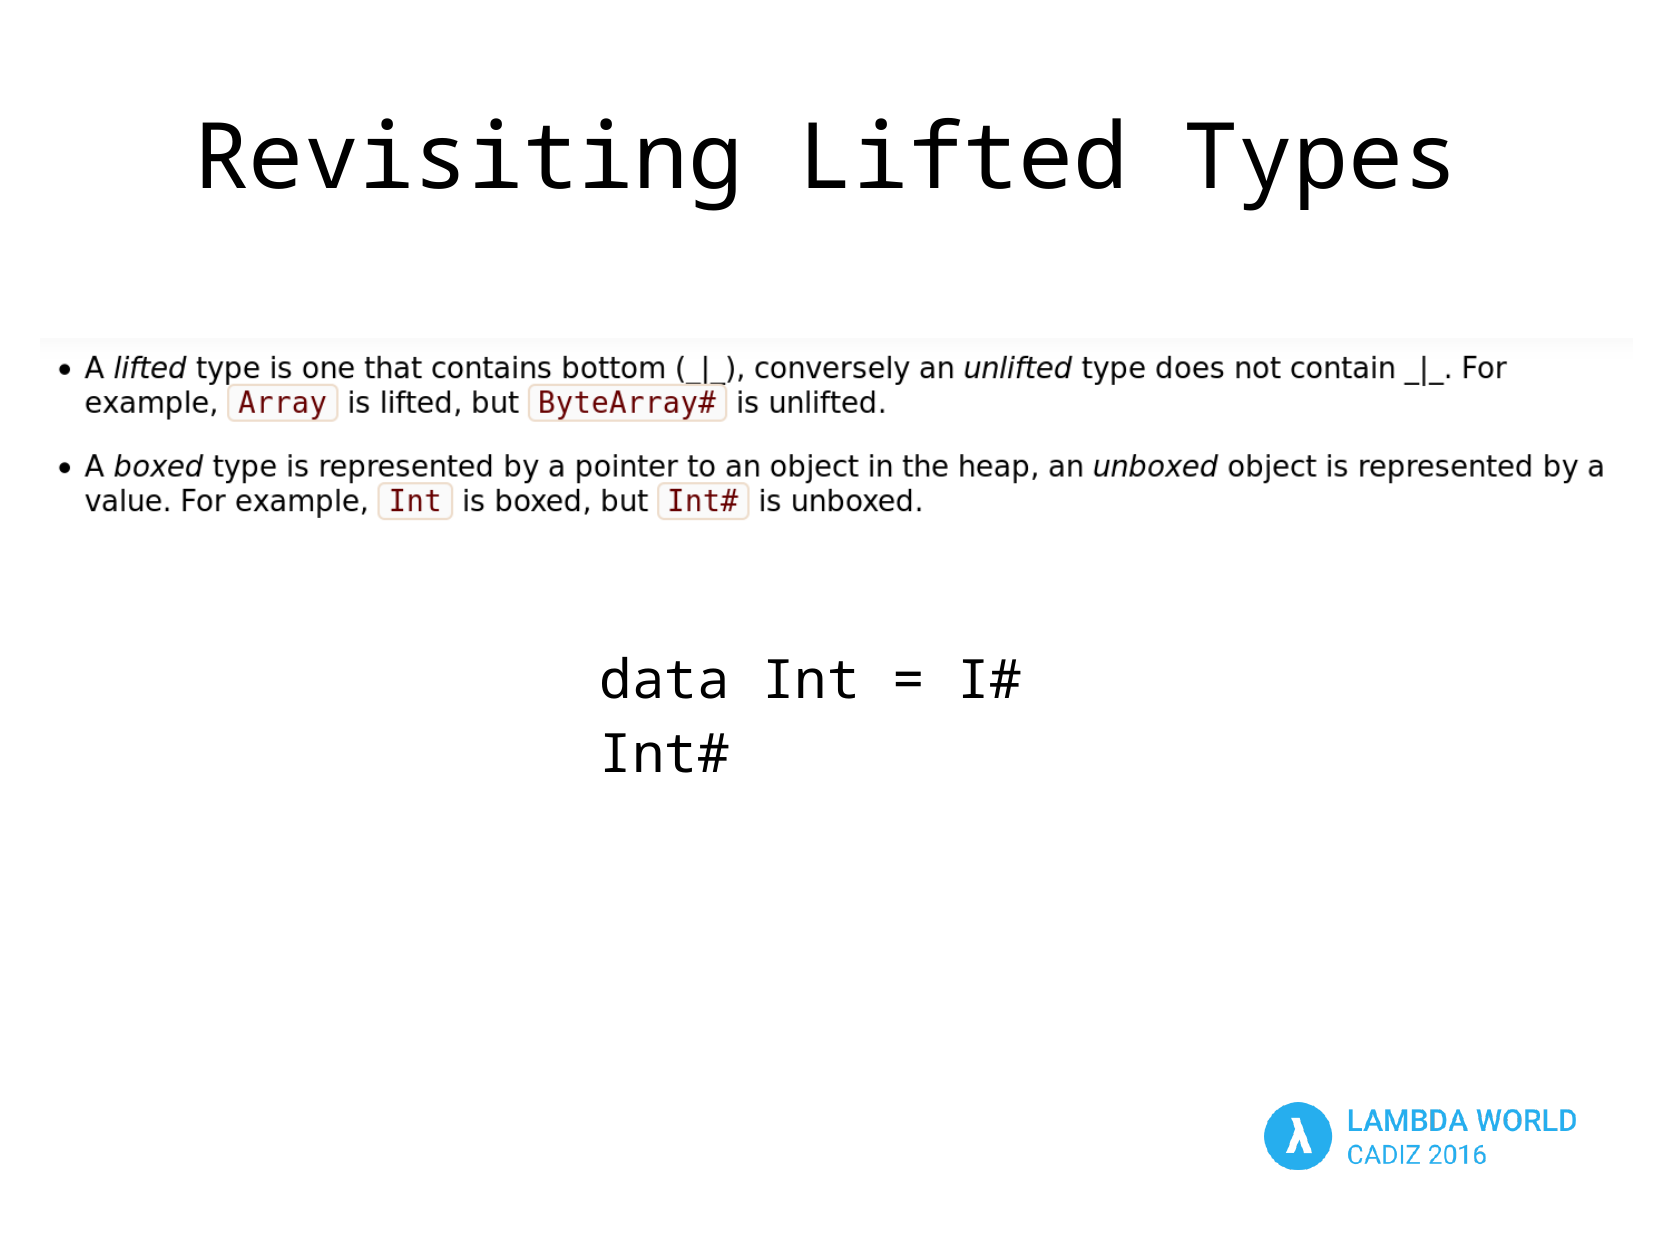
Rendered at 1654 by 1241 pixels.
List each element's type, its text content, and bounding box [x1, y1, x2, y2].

text_box data Int = I# Int# [585, 633, 1117, 706]
picture [1264, 1102, 1576, 1171]
title Revisiting Lifted Types [82, 49, 1571, 257]
picture [40, 338, 1633, 528]
